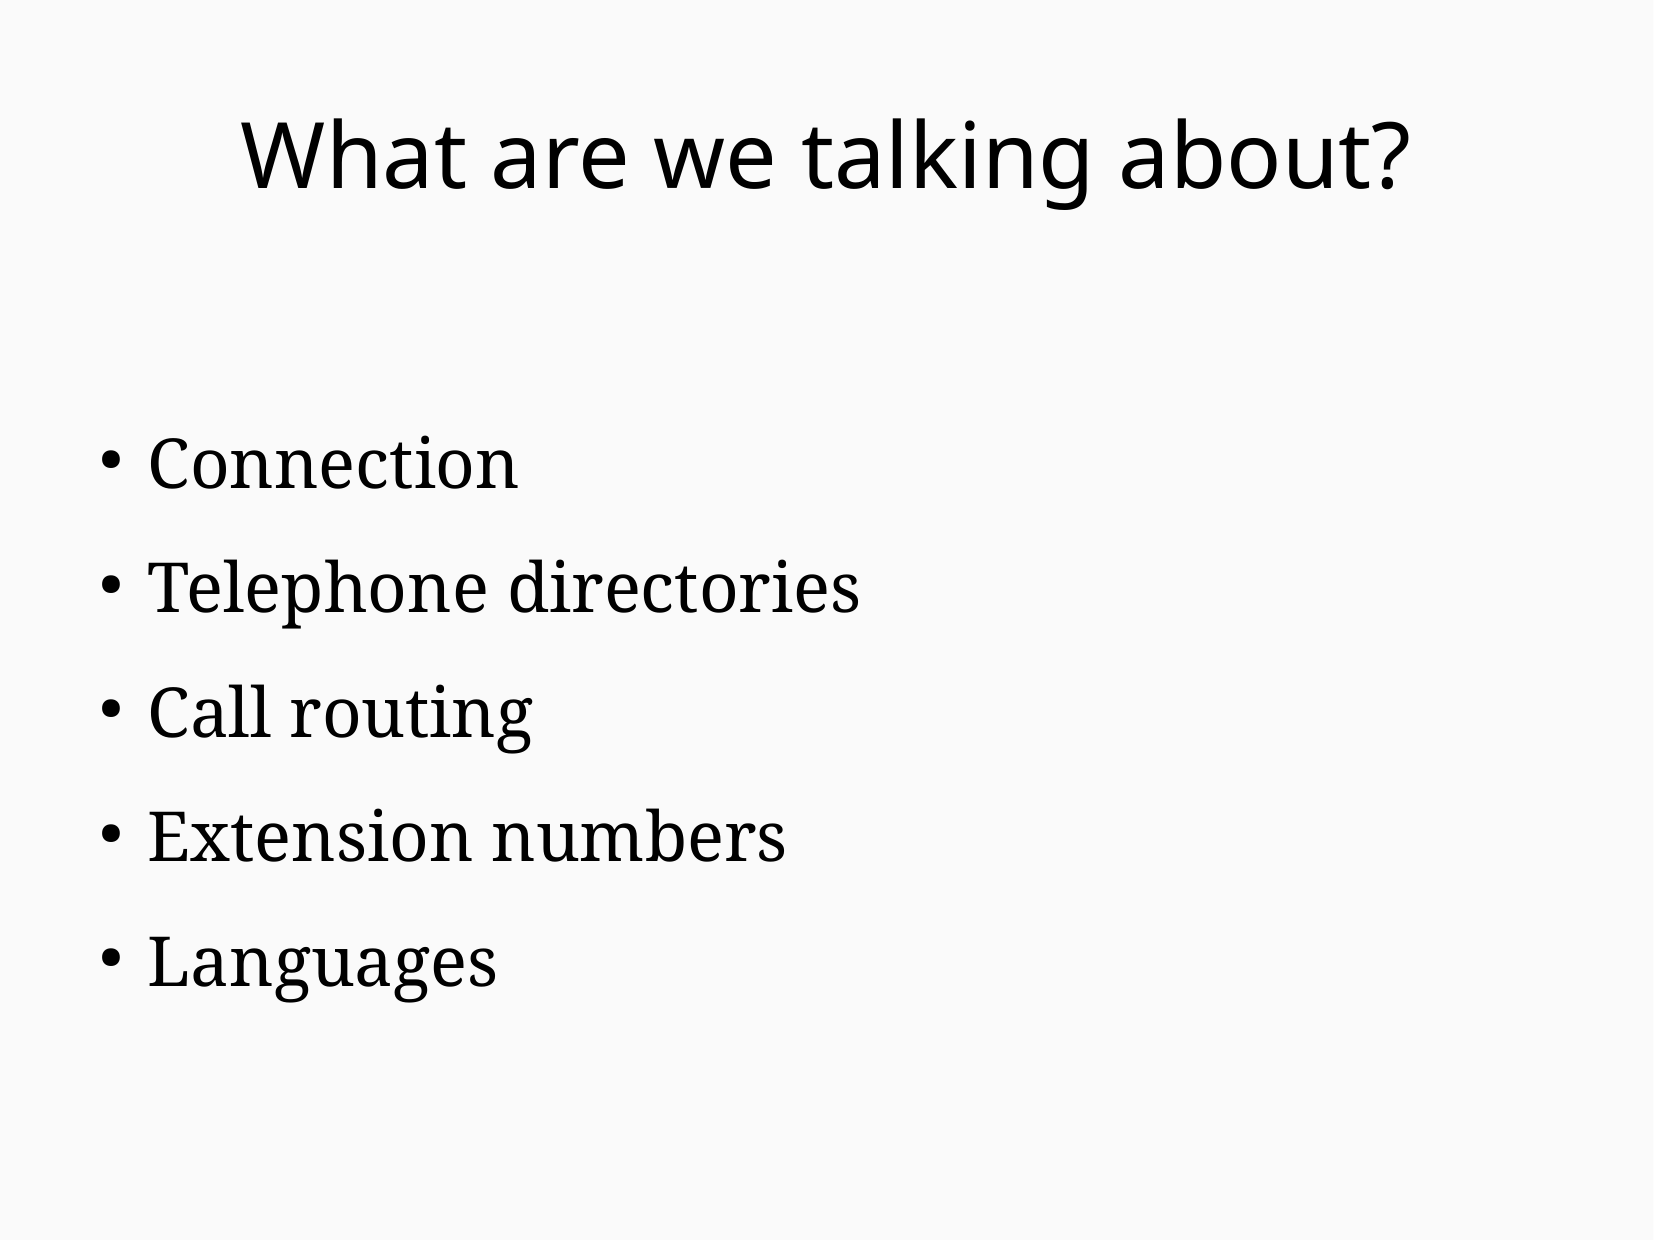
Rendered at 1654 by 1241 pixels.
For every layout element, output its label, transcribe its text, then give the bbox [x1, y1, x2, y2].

title What are we talking about? [82, 49, 1571, 257]
list Connection Telephone directories Call routing Extension numbers Languages [82, 290, 1571, 1010]
